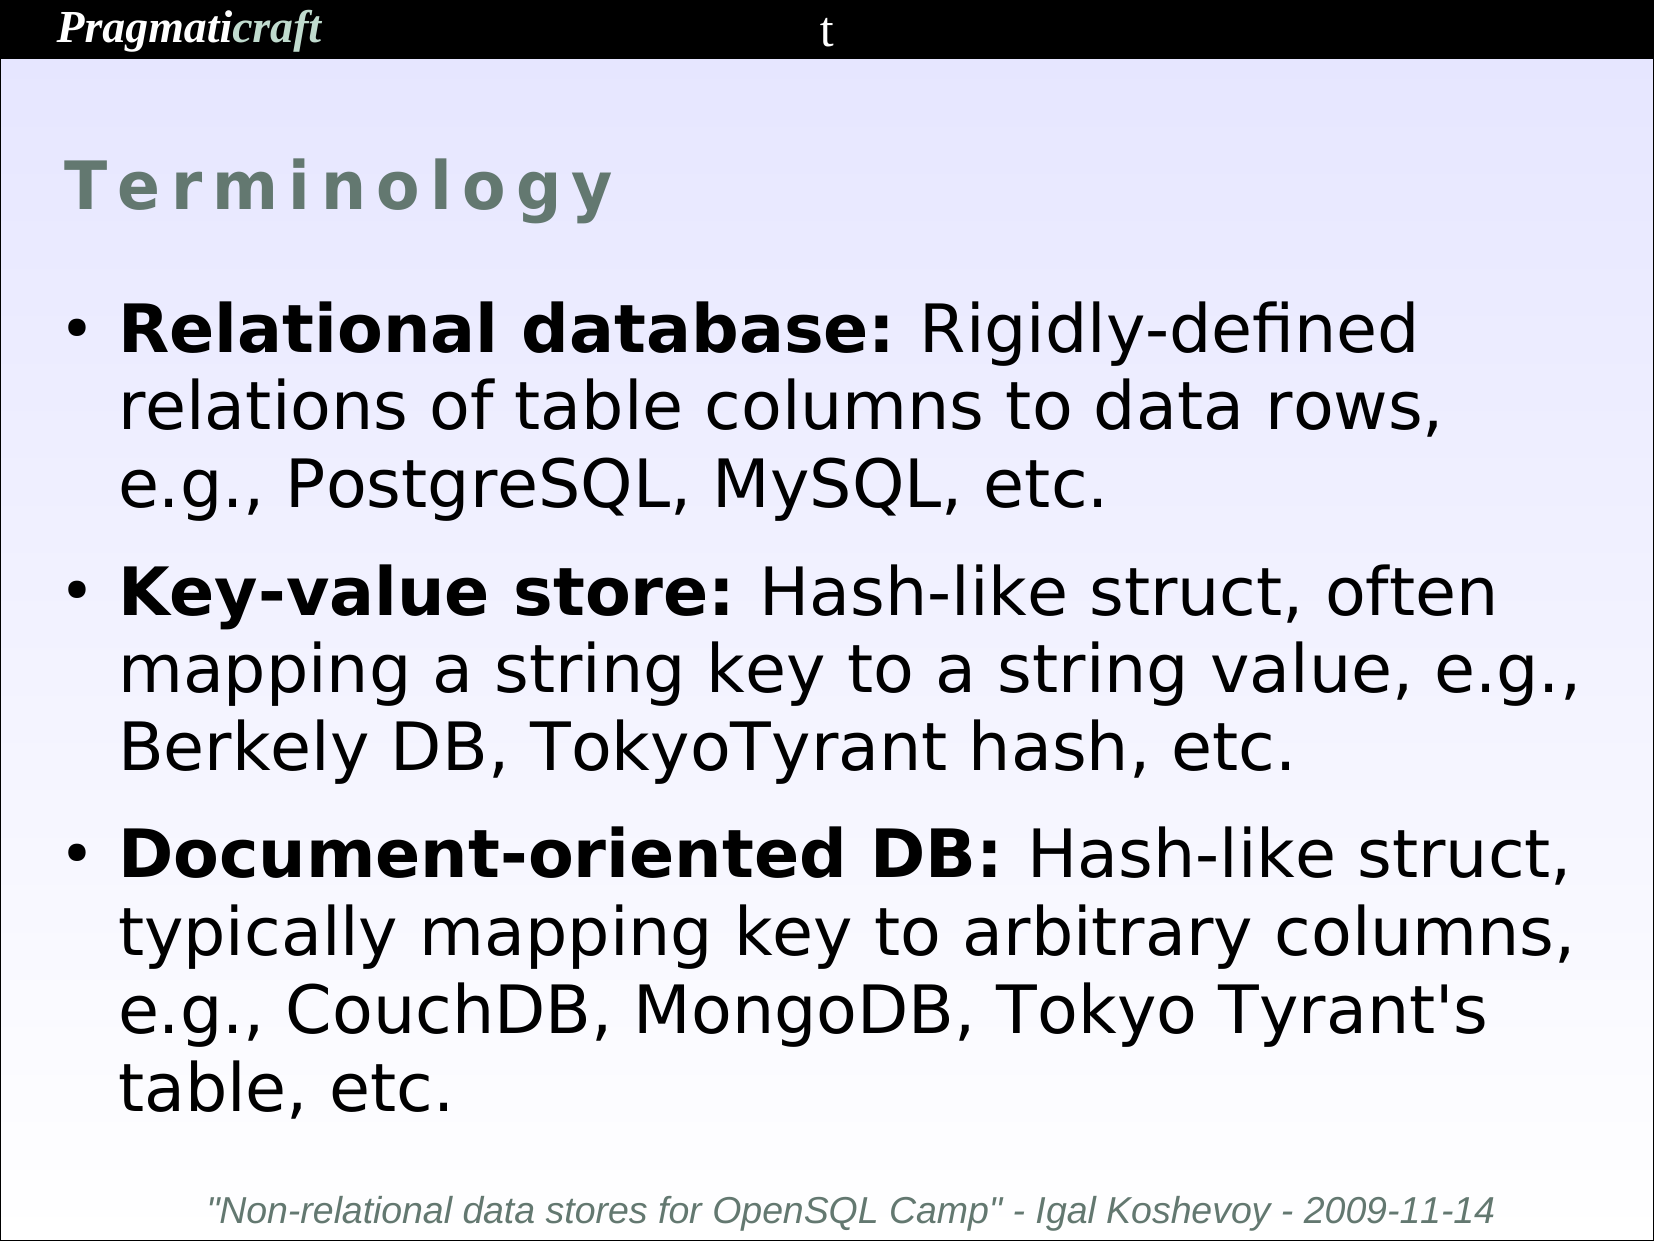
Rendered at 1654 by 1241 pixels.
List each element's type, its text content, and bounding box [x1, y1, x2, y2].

list Relational database: Rigidly-defined relations of table columns to data rows, e.g., PostgreSQL, MySQL, etc. Key-value store: Hash-like struct, often mapping a string key to a string value, e.g., Berkely DB, TokyoTyrant hash, etc. Document-oriented DB: Hash-like struct, typically mapping key to arbitrary columns, e.g., CouchDB, MongoDB, Tokyo Tyrant's table, etc. [47, 290, 1584, 1151]
title Terminology [64, 112, 1587, 261]
